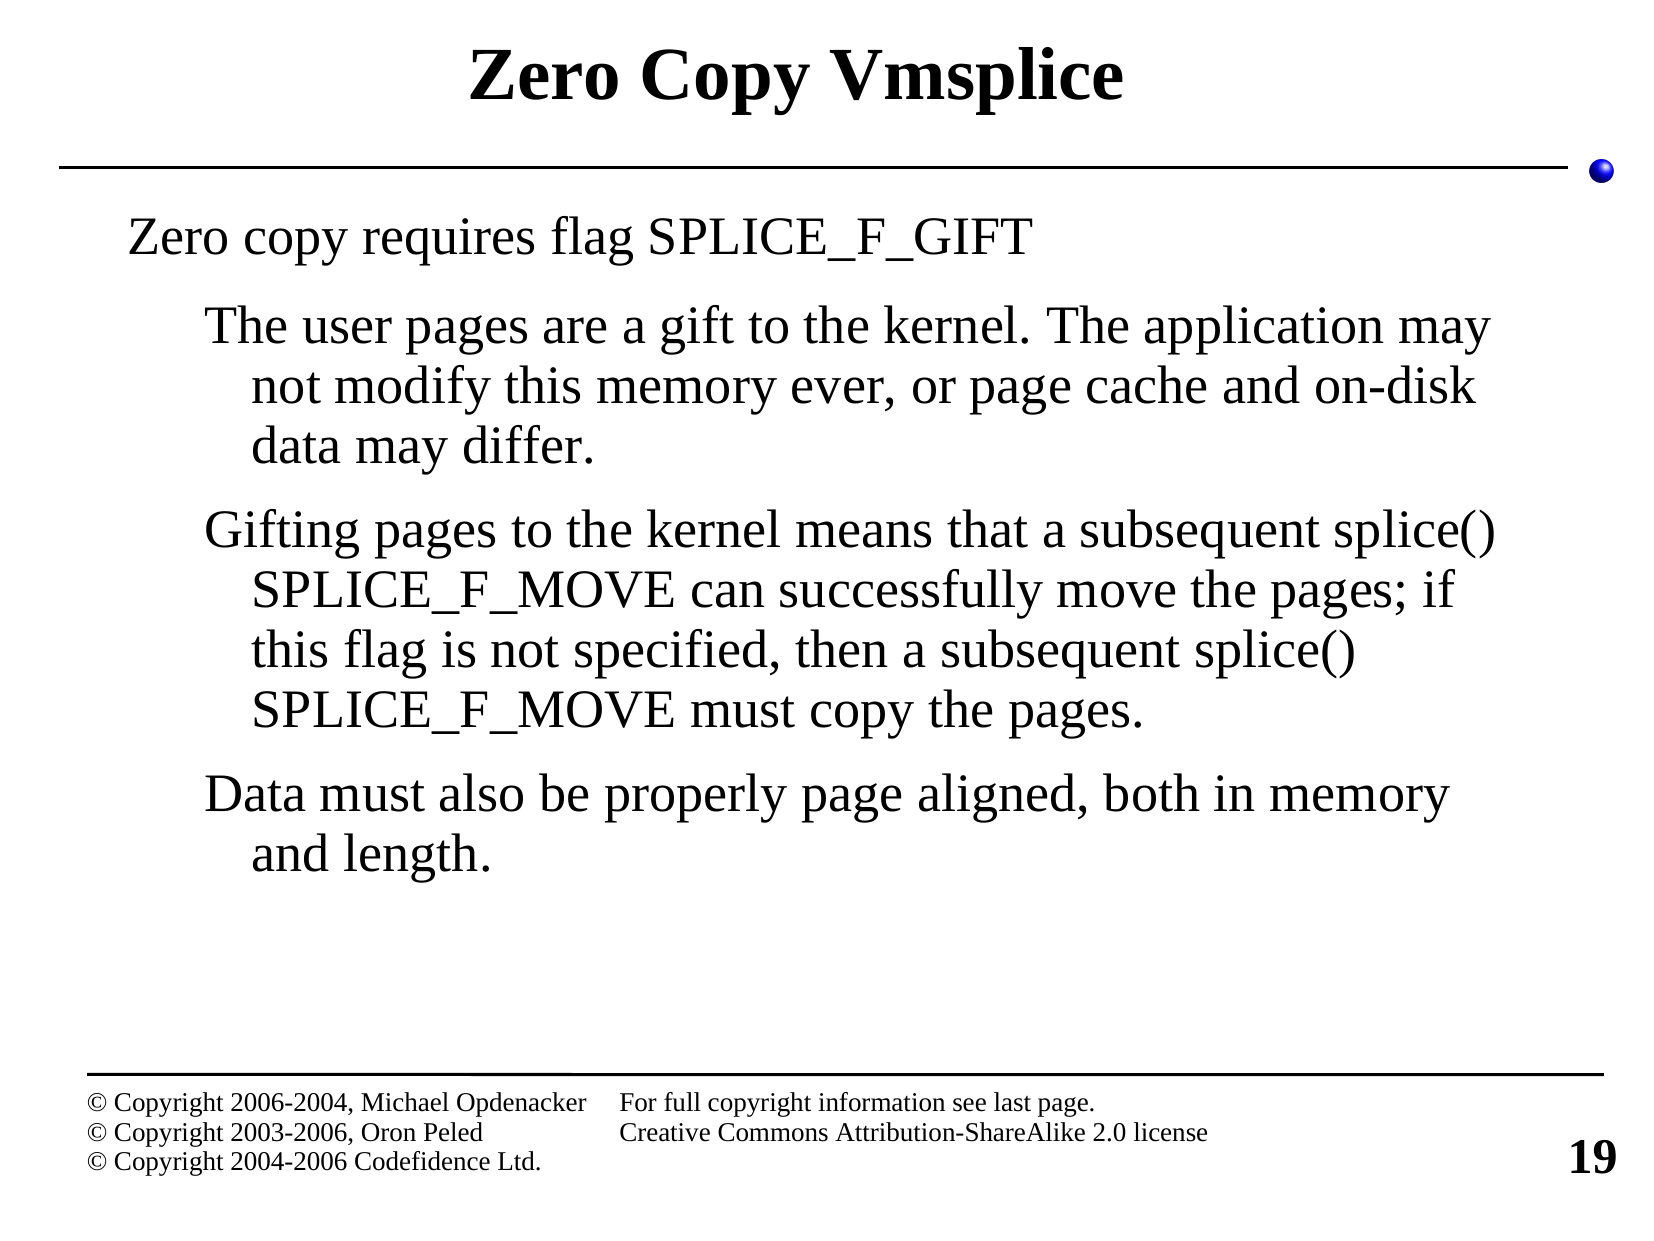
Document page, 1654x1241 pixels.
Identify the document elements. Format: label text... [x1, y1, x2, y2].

title Zero Copy Vmsplice [60, 18, 1551, 132]
list Zero copy requires flag SPLICE_F_GIFT The user pages are a gift to the kernel. The application may not modify this memory ever, or page cache and on-disk data may differ. Gifting pages to the kernel means that a subsequent splice() SPLICE_F_MOVE can successfully move the pages; if this flag is not specified, then a subsequent splice() SPLICE_F_MOVE must copy the pages. Data must also be properly page aligned, both in memory and length. [109, 206, 1522, 1057]
